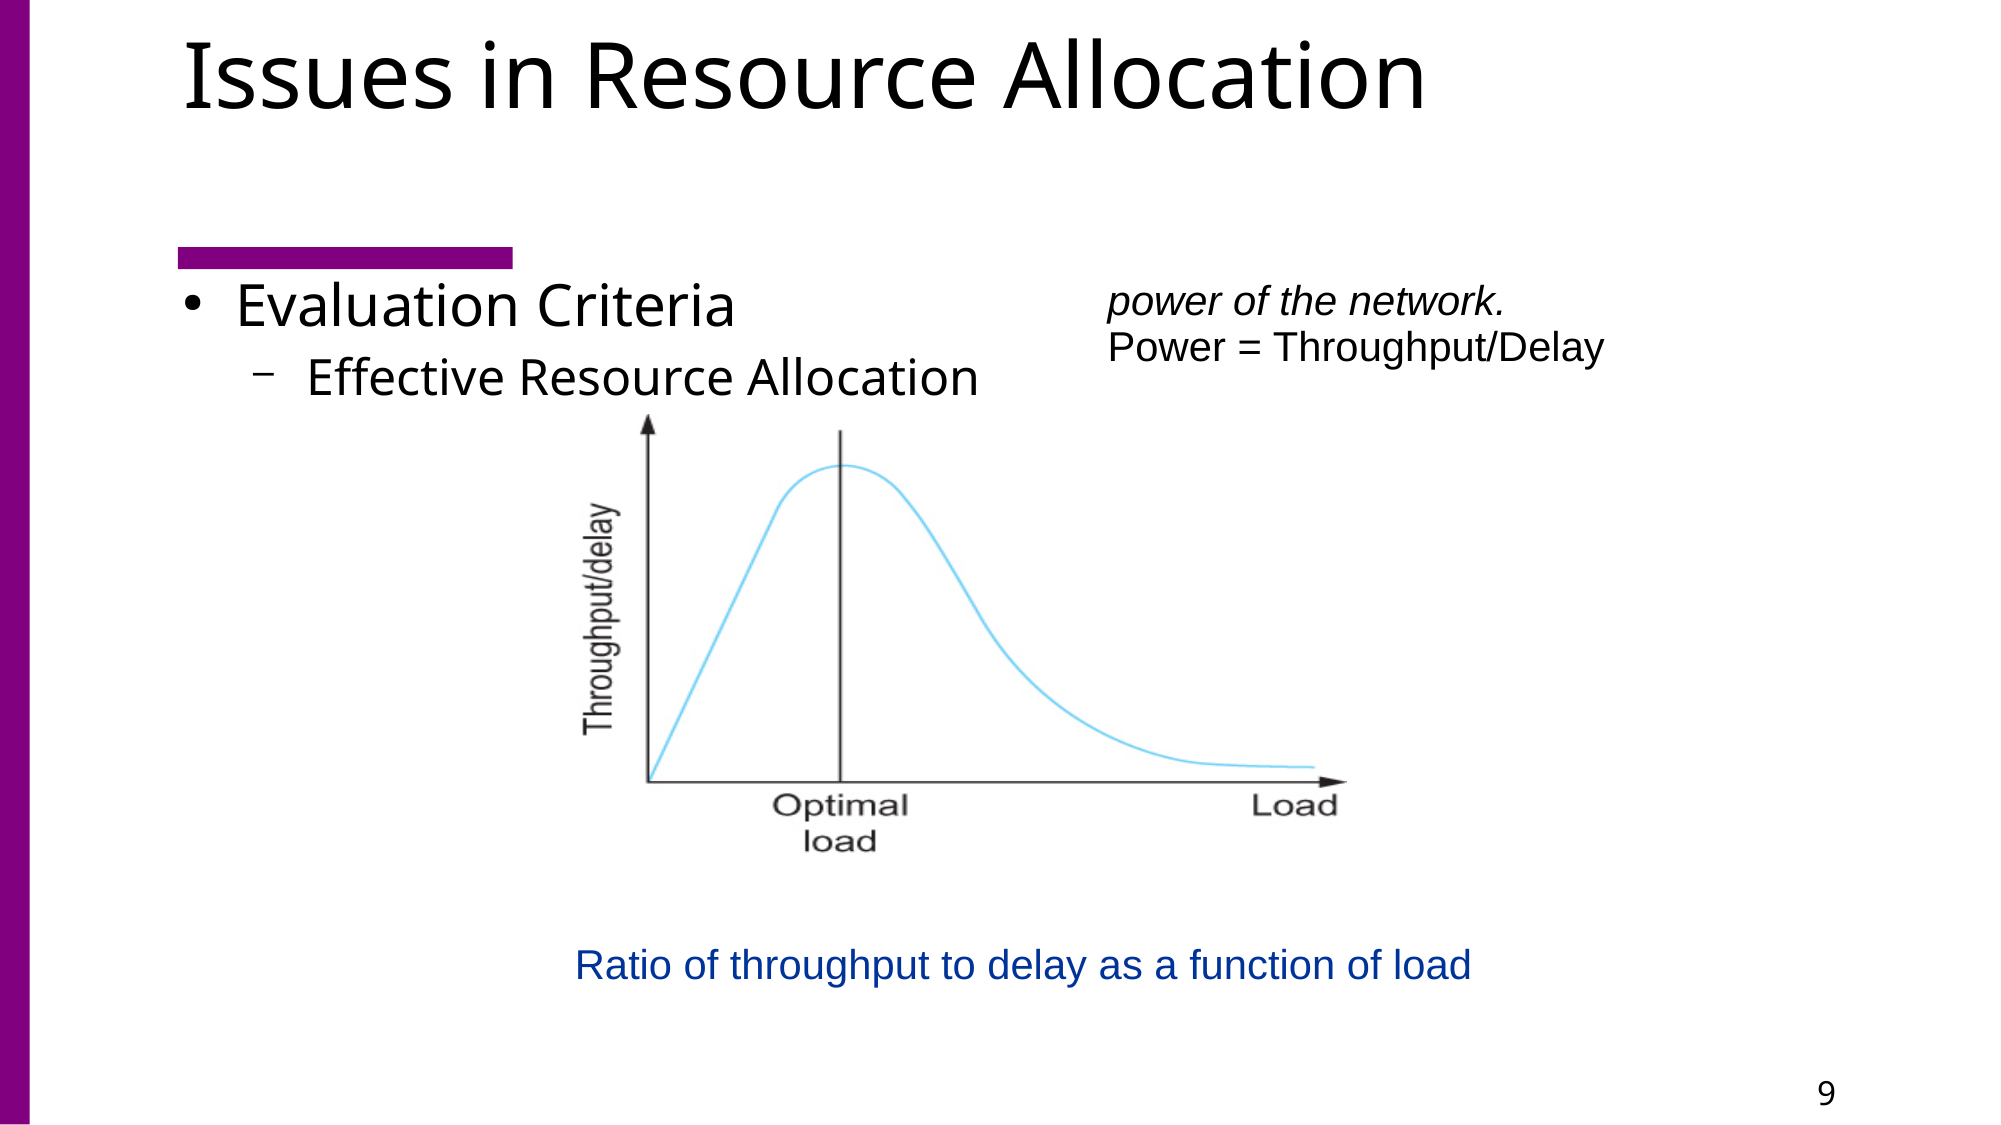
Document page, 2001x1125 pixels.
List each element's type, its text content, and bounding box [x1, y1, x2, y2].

list Evaluation Criteria Effective Resource Allocation [149, 184, 1959, 1012]
picture [578, 414, 1347, 858]
text_box Ratio of throughput to delay as a function of load [559, 930, 1561, 996]
title Issues in Resource Allocation [133, 0, 1946, 135]
text_box power of the network. Power = Throughput/Delay [1092, 270, 1621, 378]
